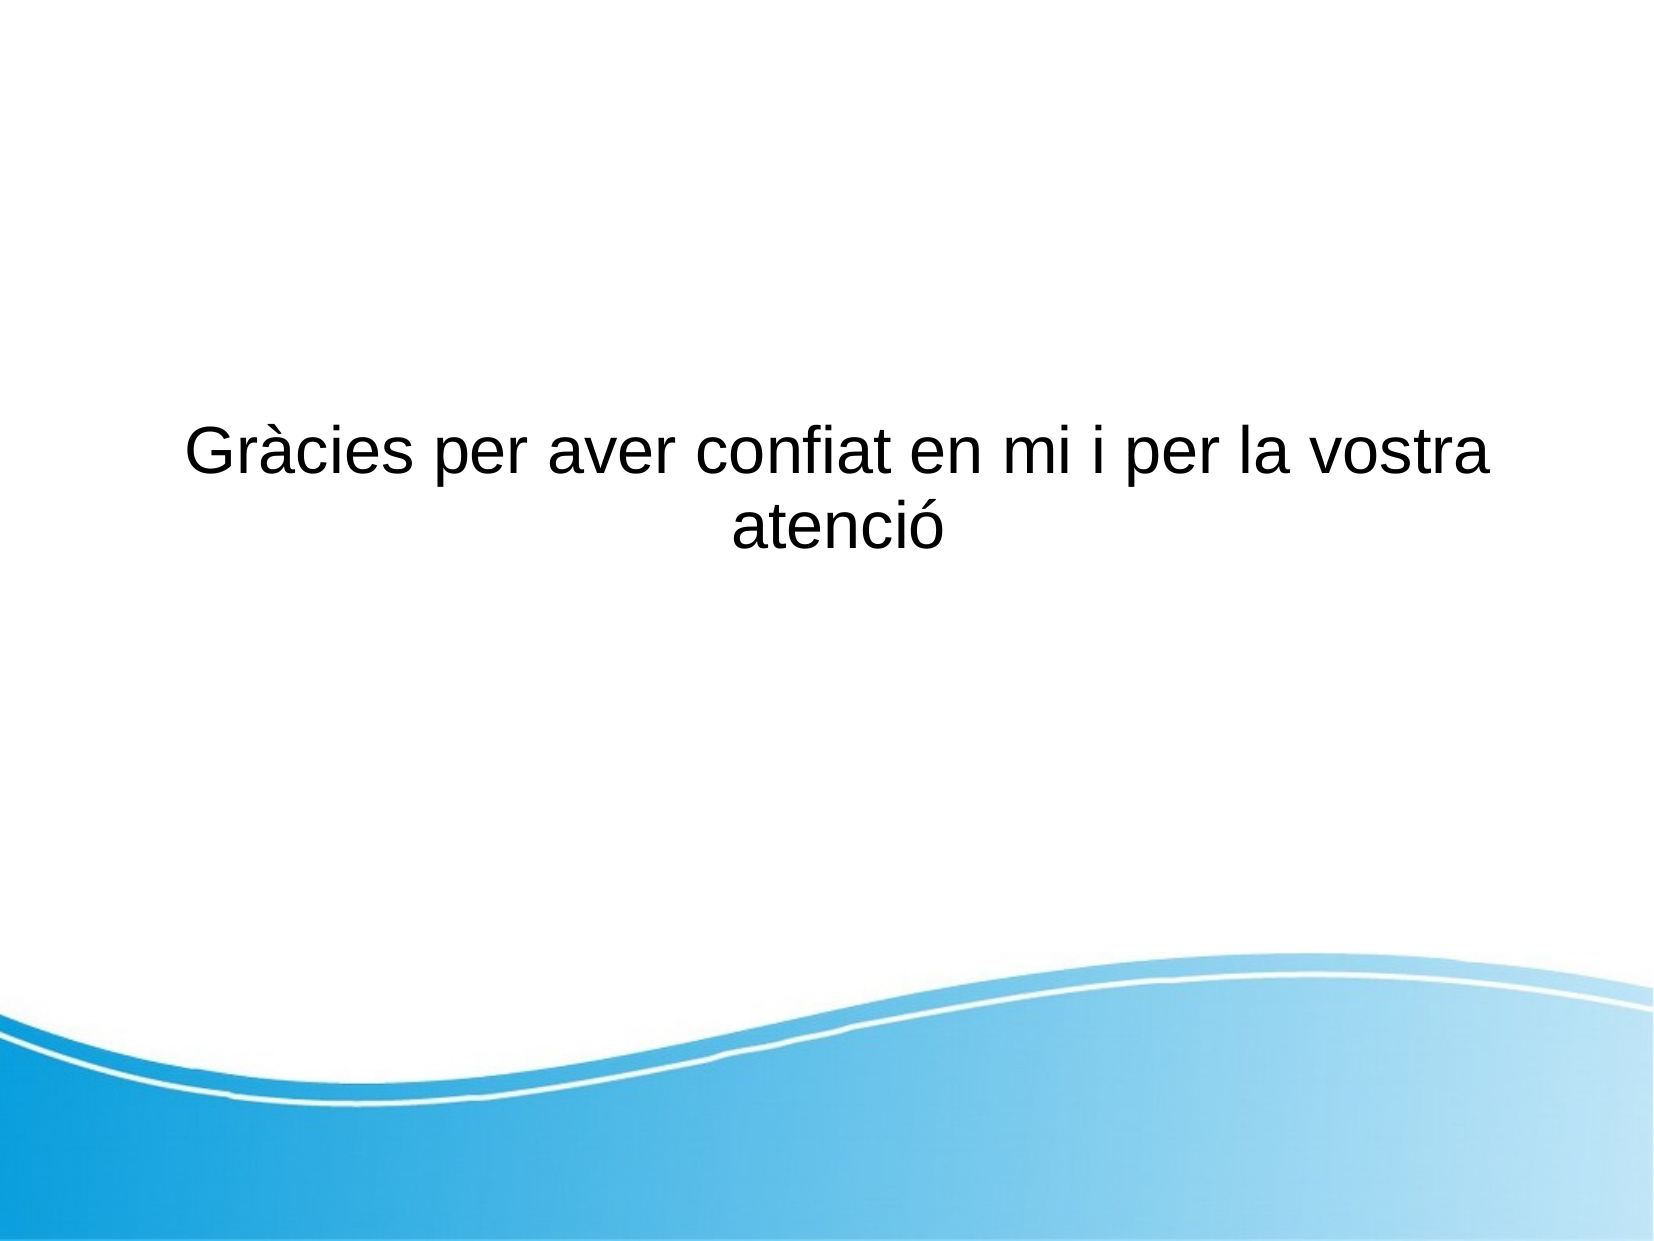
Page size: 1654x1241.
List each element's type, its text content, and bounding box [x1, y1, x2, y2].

title Gràcies per aver confiat en mi i per la vostra atenció [94, 401, 1583, 574]
picture [0, 952, 1654, 1241]
